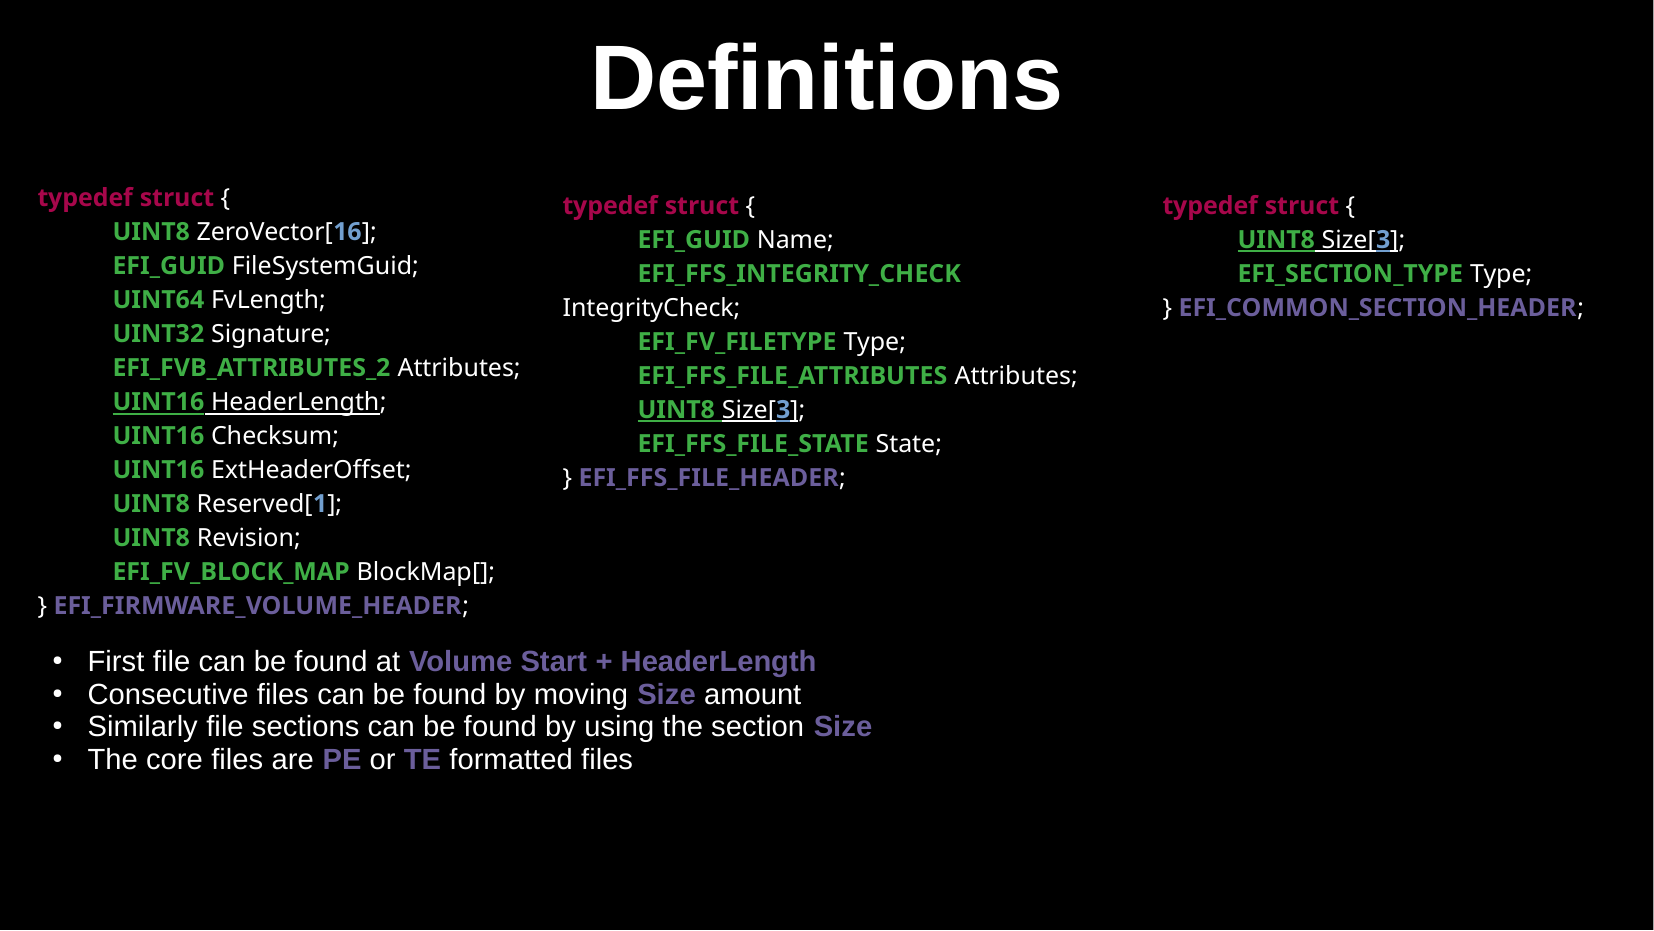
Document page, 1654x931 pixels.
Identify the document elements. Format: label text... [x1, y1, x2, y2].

text_box typedef struct { UINT8 Size[3]; EFI_SECTION_TYPE Type; } EFI_COMMON_SECTION_HEADER; [1162, 187, 1613, 488]
title Definitions [82, 0, 1571, 156]
text_box First file can be found at Volume Start + HeaderLength Consecutive files can be found by moving Size amount Similarly file sections can be found by using the section Size The core files are PE or TE formatted files [37, 637, 1613, 931]
text_box typedef struct { UINT8 ZeroVector[16]; EFI_GUID FileSystemGuid; UINT64 FvLength; UINT32 Signature; EFI_FVB_ATTRIBUTES_2 Attributes; UINT16 HeaderLength; UINT16 Checksum; UINT16 ExtHeaderOffset; UINT8 Reserved[1]; UINT8 Revision; EFI_FV_BLOCK_MAP BlockMap[]; } EFI_FIRMWARE_VOLUME_HEADER; [37, 179, 526, 571]
text_box typedef struct { EFI_GUID Name; EFI_FFS_INTEGRITY_CHECK IntegrityCheck; EFI_FV_FILETYPE Type; EFI_FFS_FILE_ATTRIBUTES Attributes; UINT8 Size[3]; EFI_FFS_FILE_STATE State; } EFI_FFS_FILE_HEADER; [562, 187, 1126, 488]
